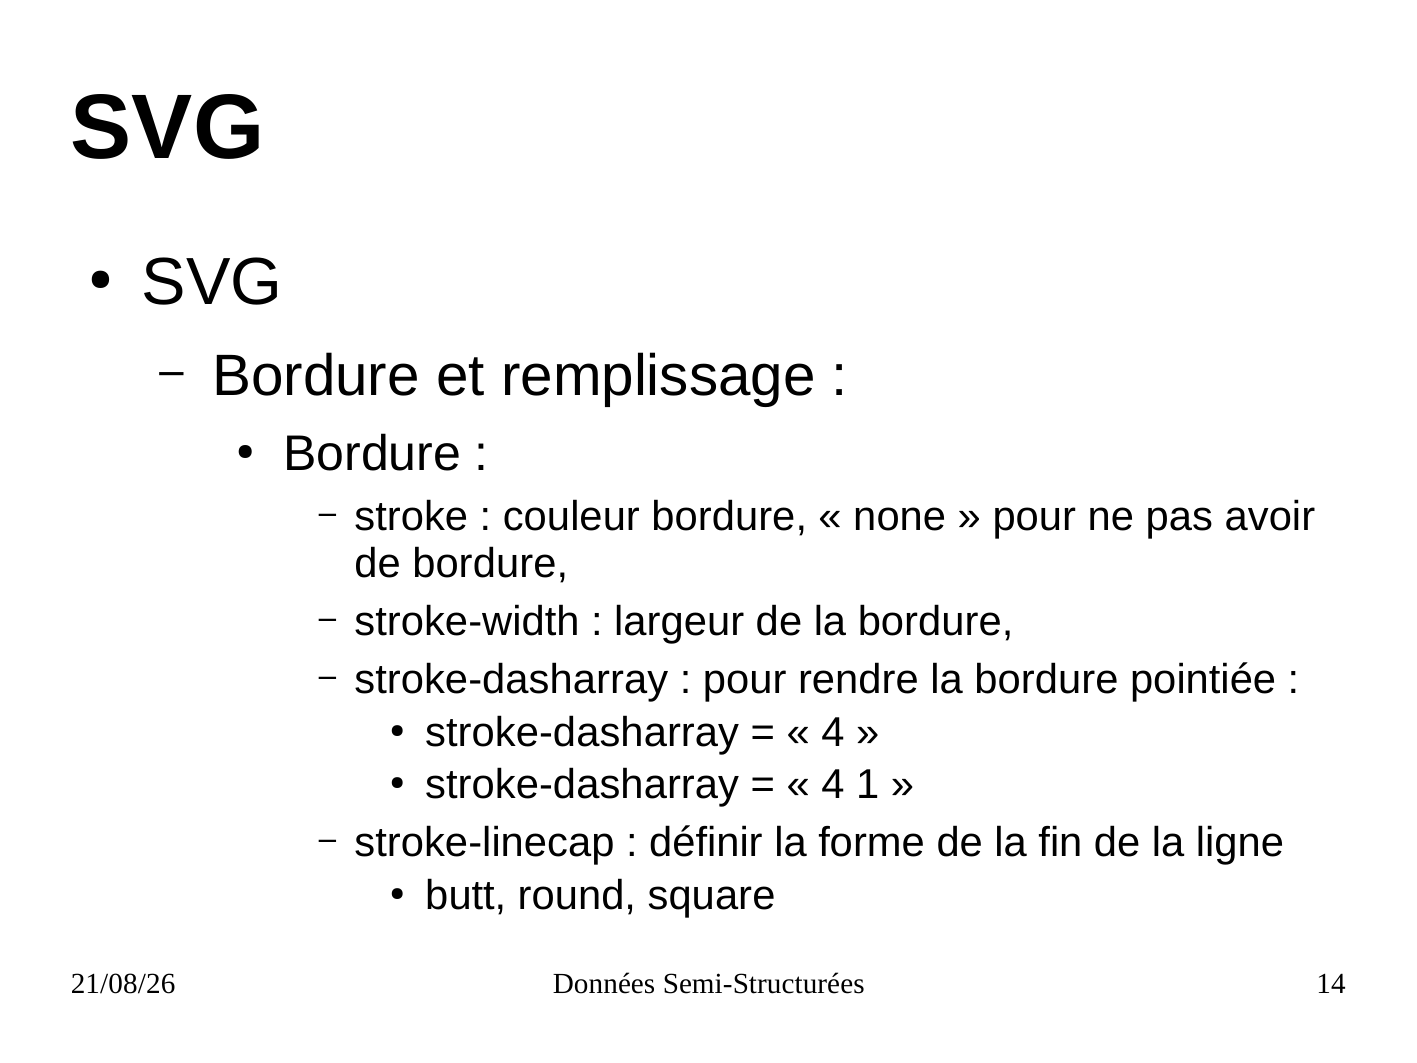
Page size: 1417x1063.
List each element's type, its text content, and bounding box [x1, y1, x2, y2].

title SVG [70, 42, 1346, 212]
list SVG Bordure et remplissage : Bordure : stroke : couleur bordure, « none » pour ne pas avoir de bordure, stroke-width : largeur de la bordure, stroke-dasharray : pour rendre la bordure pointiée : stroke-dasharray = « 4 » stroke-dasharray = « 4 1 » stroke-linecap : définir la forme de la fin de la ligne butt, round, square [70, 244, 1346, 925]
